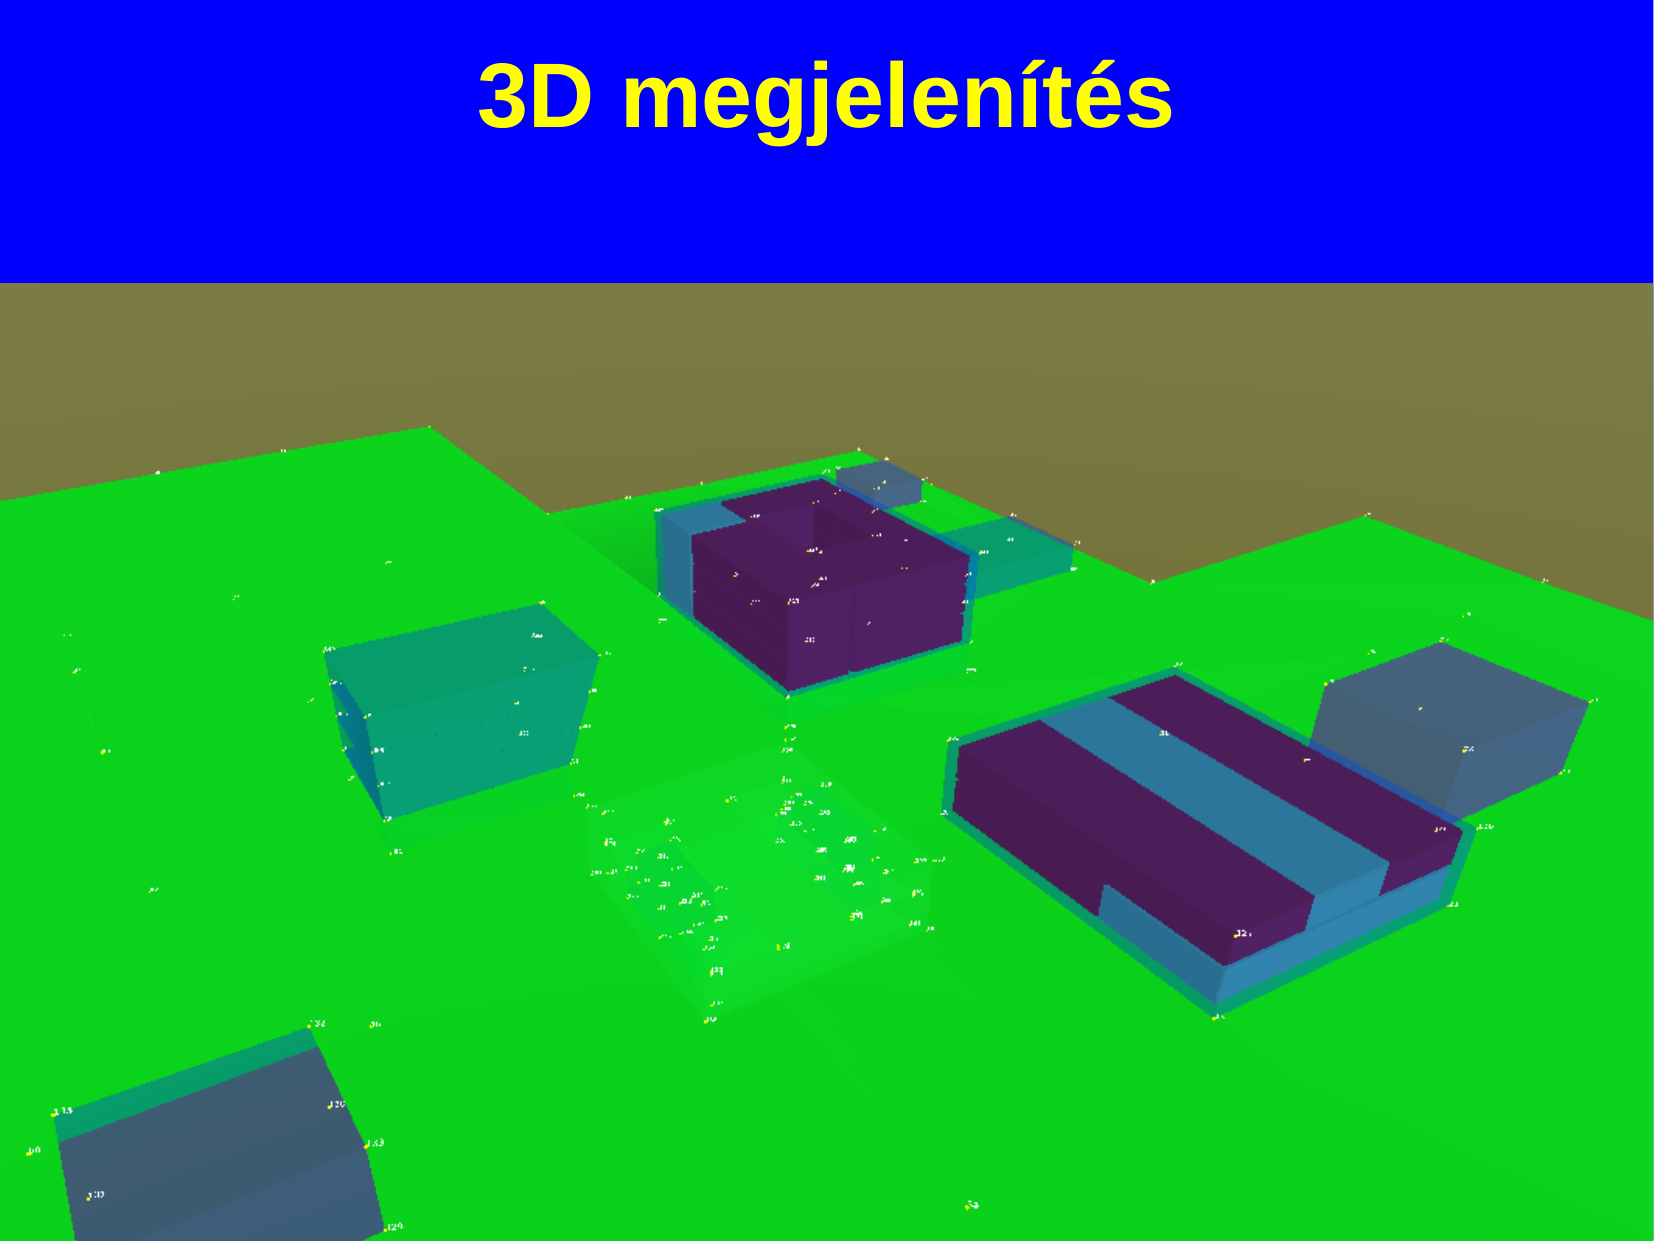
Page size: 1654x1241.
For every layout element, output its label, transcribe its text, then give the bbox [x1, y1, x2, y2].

picture [0, 283, 1654, 1241]
title 3D megjelenítés [82, 44, 1571, 147]
